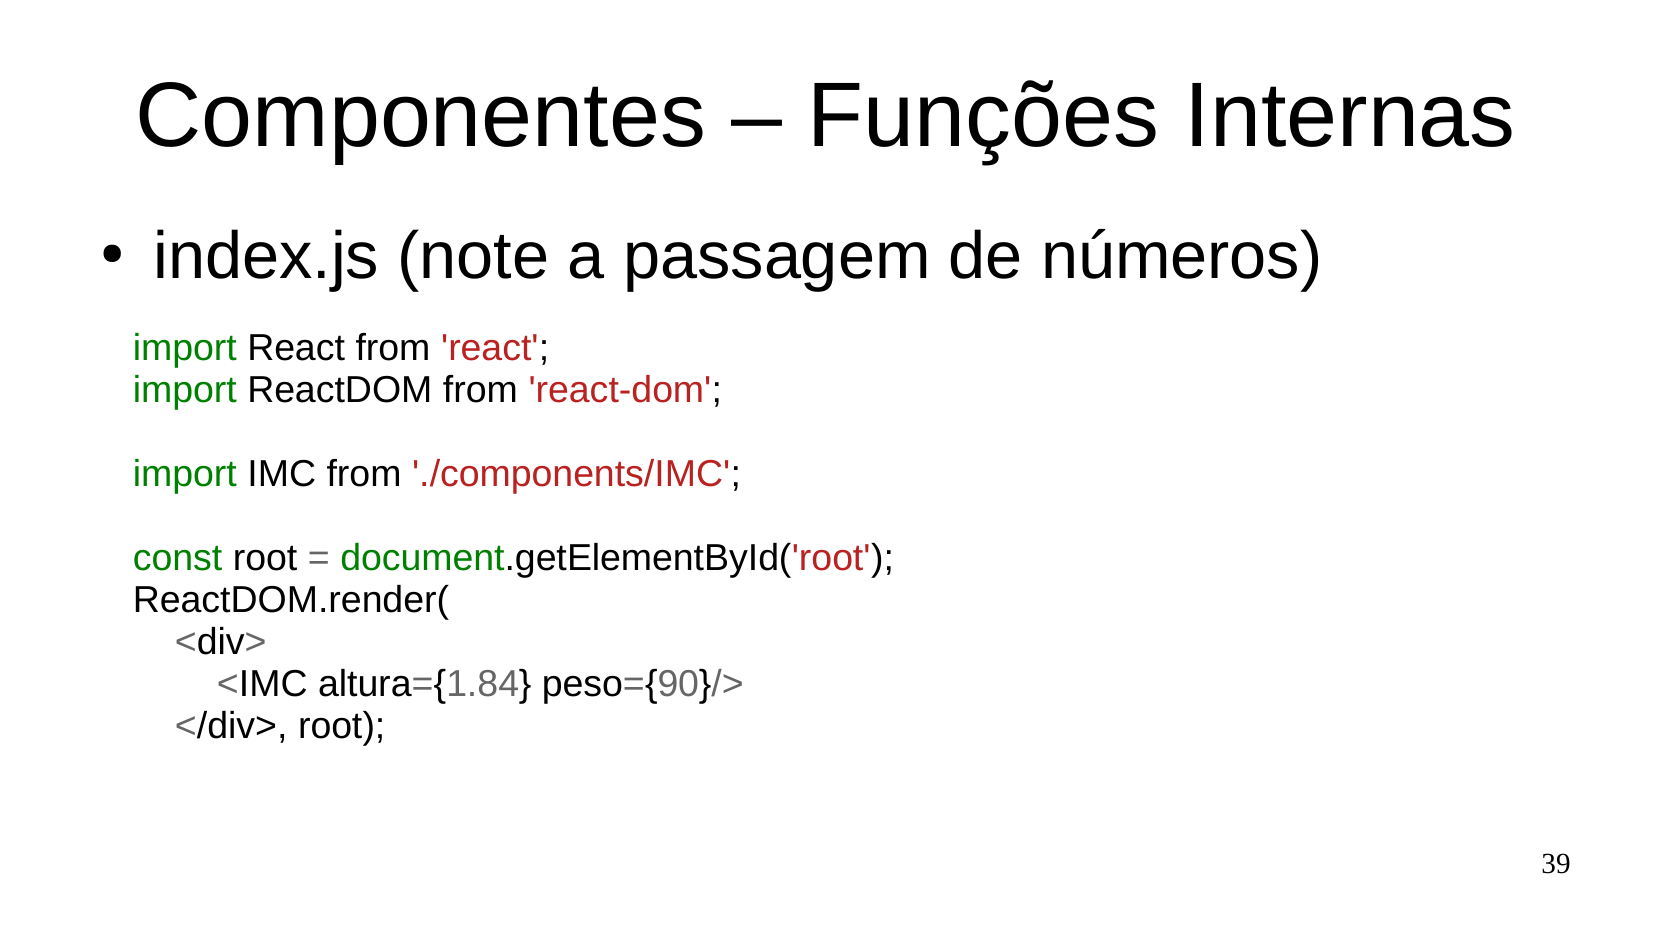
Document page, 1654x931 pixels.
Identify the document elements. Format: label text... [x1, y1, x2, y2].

text_box import React from 'react'; import ReactDOM from 'react-dom'; import IMC from './components/IMC'; const root = document.getElementById('root'); ReactDOM.render( <div> <IMC altura={1.84} peso={90}/> </div>, root); [118, 318, 1477, 880]
list index.js (note a passagem de números) [82, 217, 1571, 758]
title Componentes – Funções Internas [82, 37, 1571, 193]
